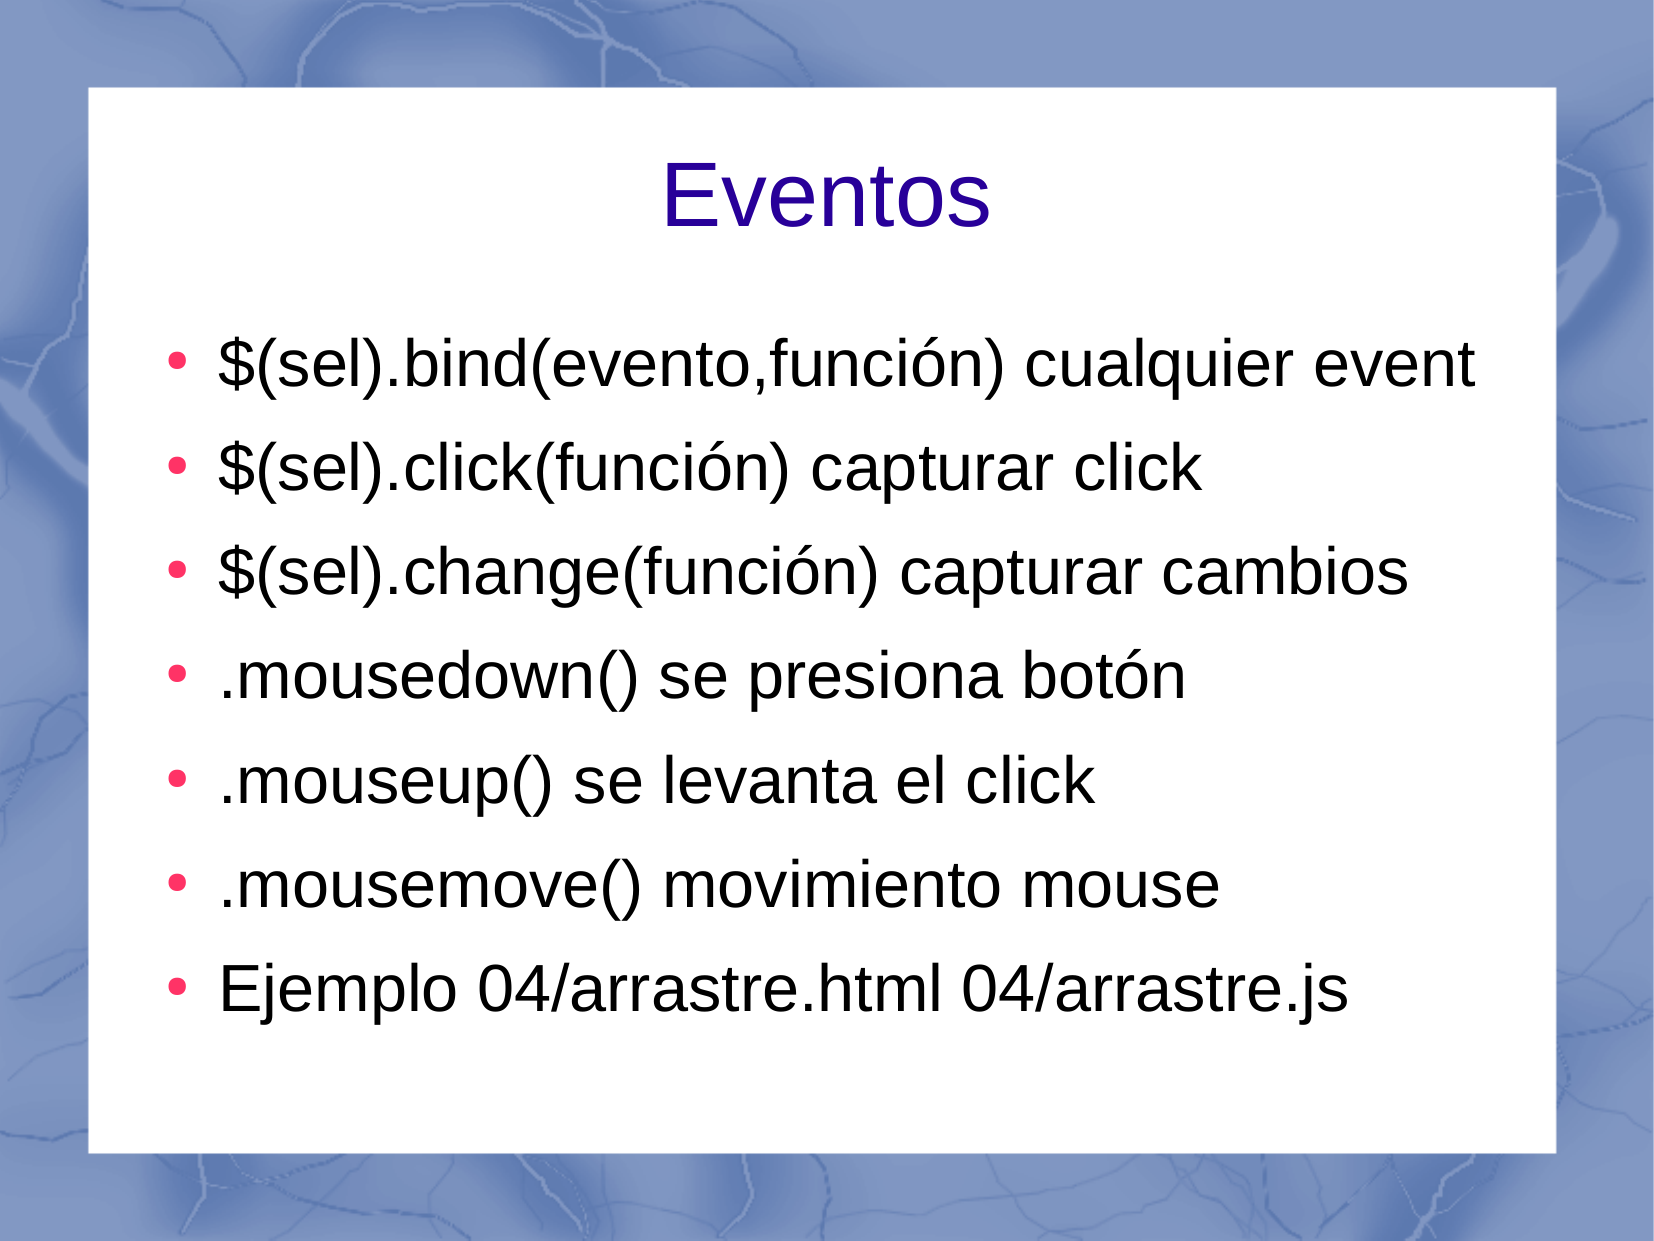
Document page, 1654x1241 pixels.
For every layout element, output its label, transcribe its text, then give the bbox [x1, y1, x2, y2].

title Eventos [118, 90, 1536, 298]
picture [0, 0, 1654, 1241]
list $(sel).bind(evento,función) cualquier event $(sel).click(función) capturar click $(sel).change(función) capturar cambios .mousedown() se presiona botón .mouseup() se levanta el click .mousemove() movimiento mouse Ejemplo 04/arrastre.html 04/arrastre.js [147, 325, 1506, 1145]
